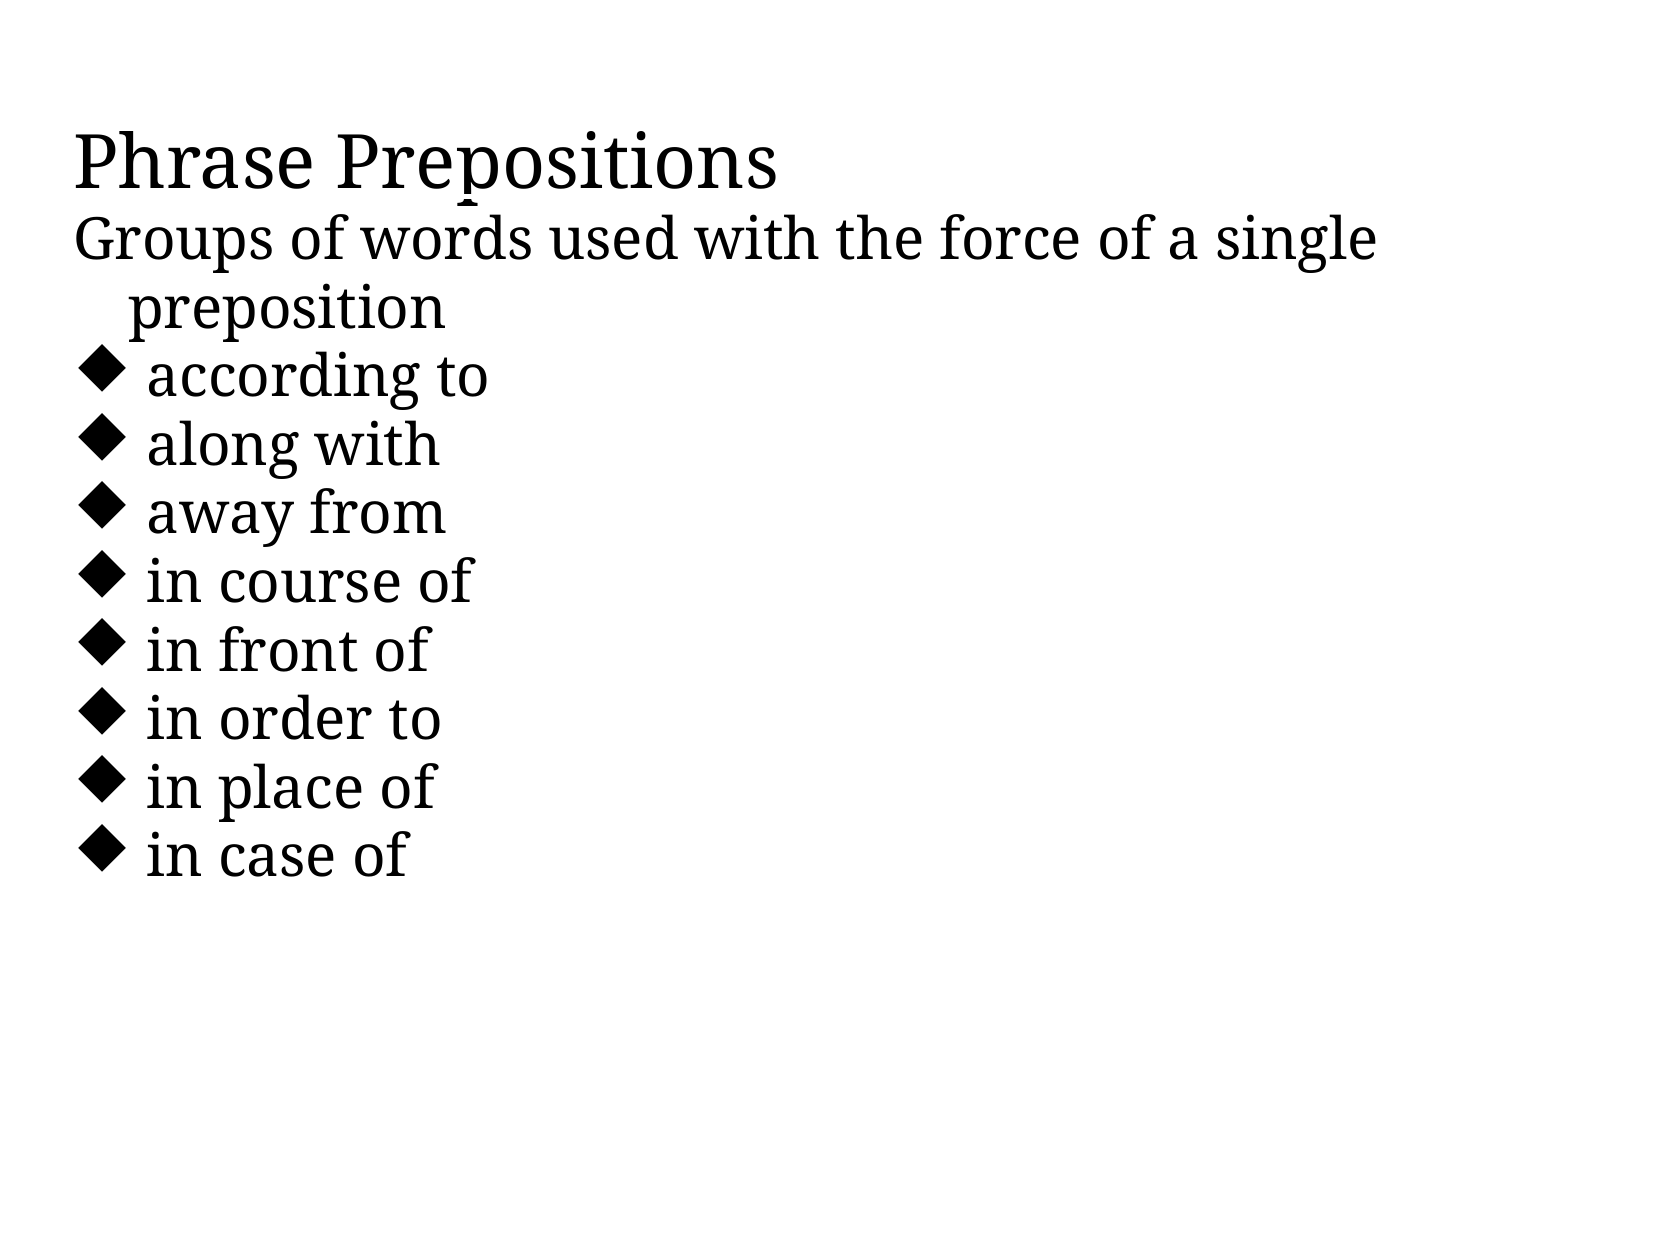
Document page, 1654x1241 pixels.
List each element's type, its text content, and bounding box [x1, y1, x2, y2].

text_box Phrase Prepositions Groups of words used with the force of a single preposition according to along with away from in course of in front of in order to in place of in case of [71, 120, 1560, 1140]
